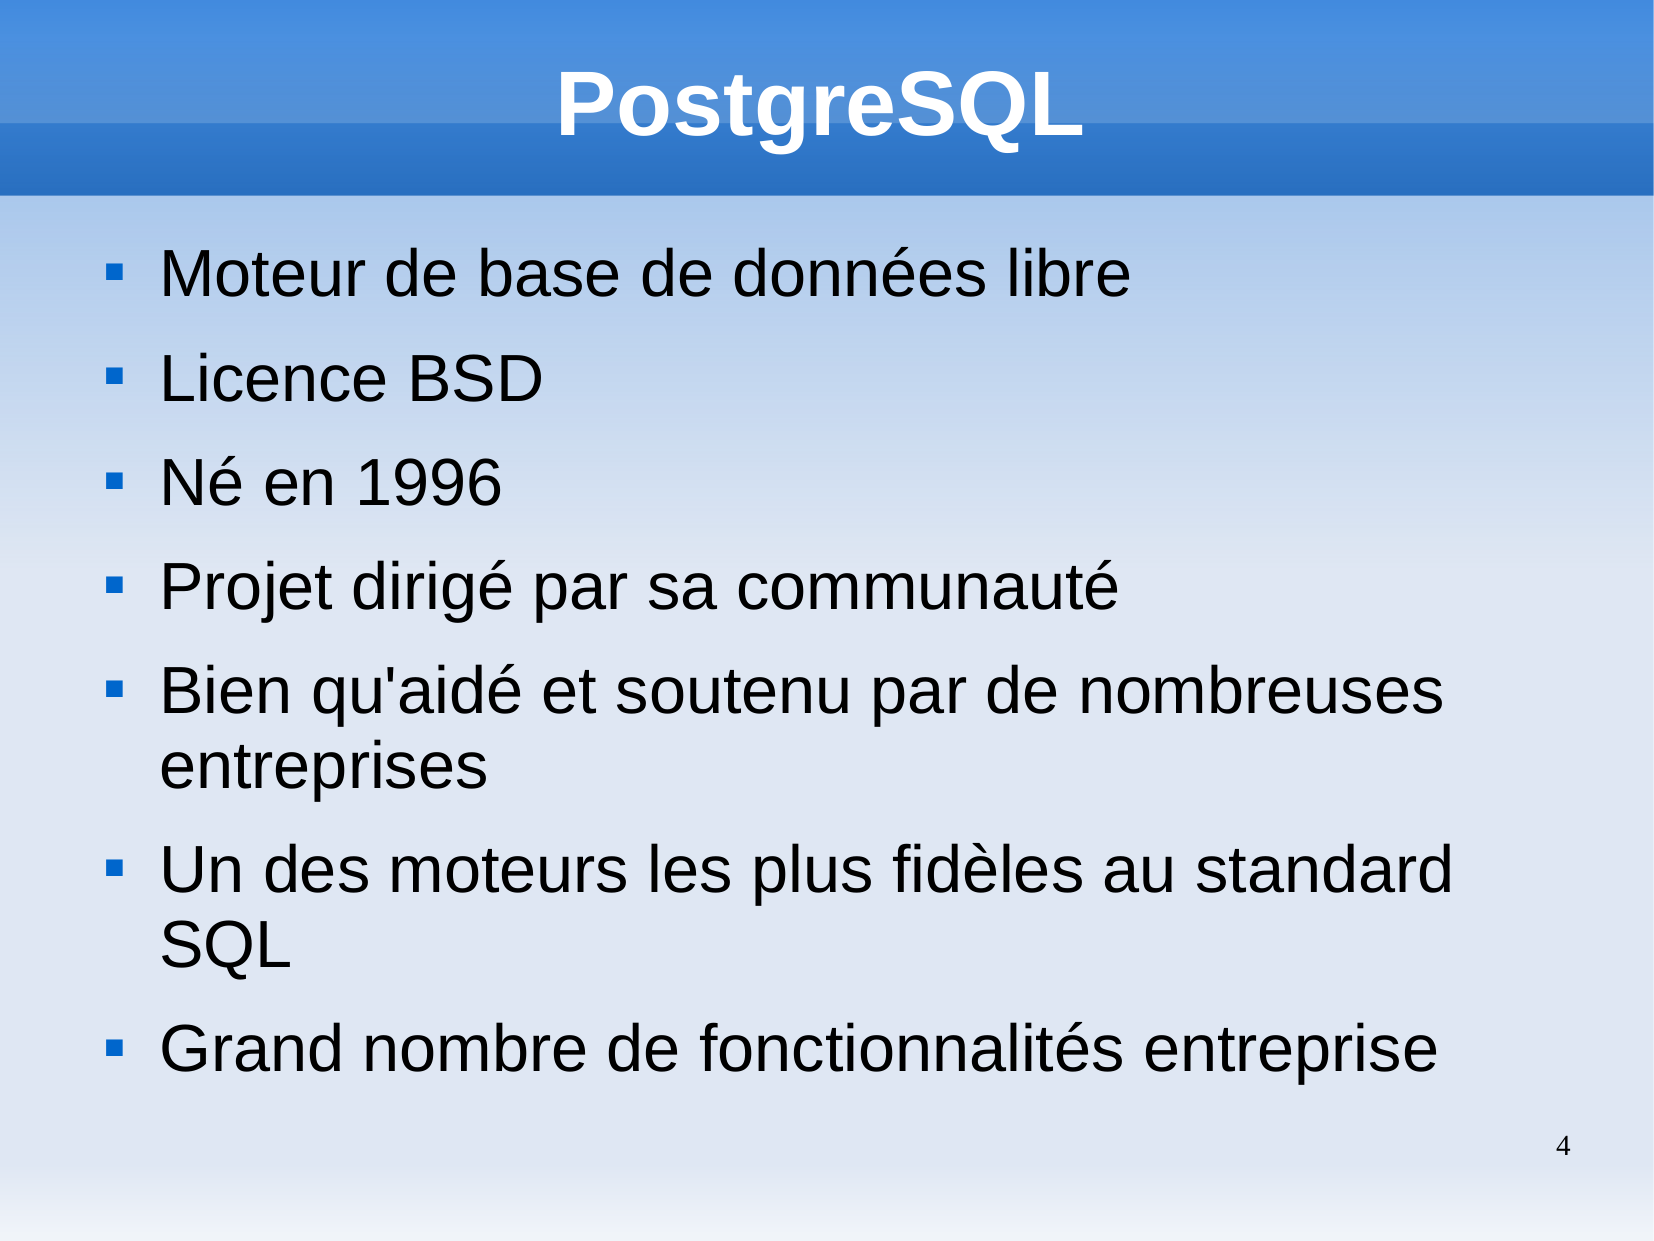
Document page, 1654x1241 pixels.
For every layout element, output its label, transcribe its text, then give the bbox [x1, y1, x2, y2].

picture [0, 0, 1654, 1241]
list Moteur de base de données libre Licence BSD Né en 1996 Projet dirigé par sa communauté Bien qu'aidé et soutenu par de nombreuses entreprises Un des moteurs les plus fidèles au standard SQL Grand nombre de fonctionnalités entreprise [88, 236, 1577, 1087]
title PostgreSQL [76, 0, 1565, 208]
